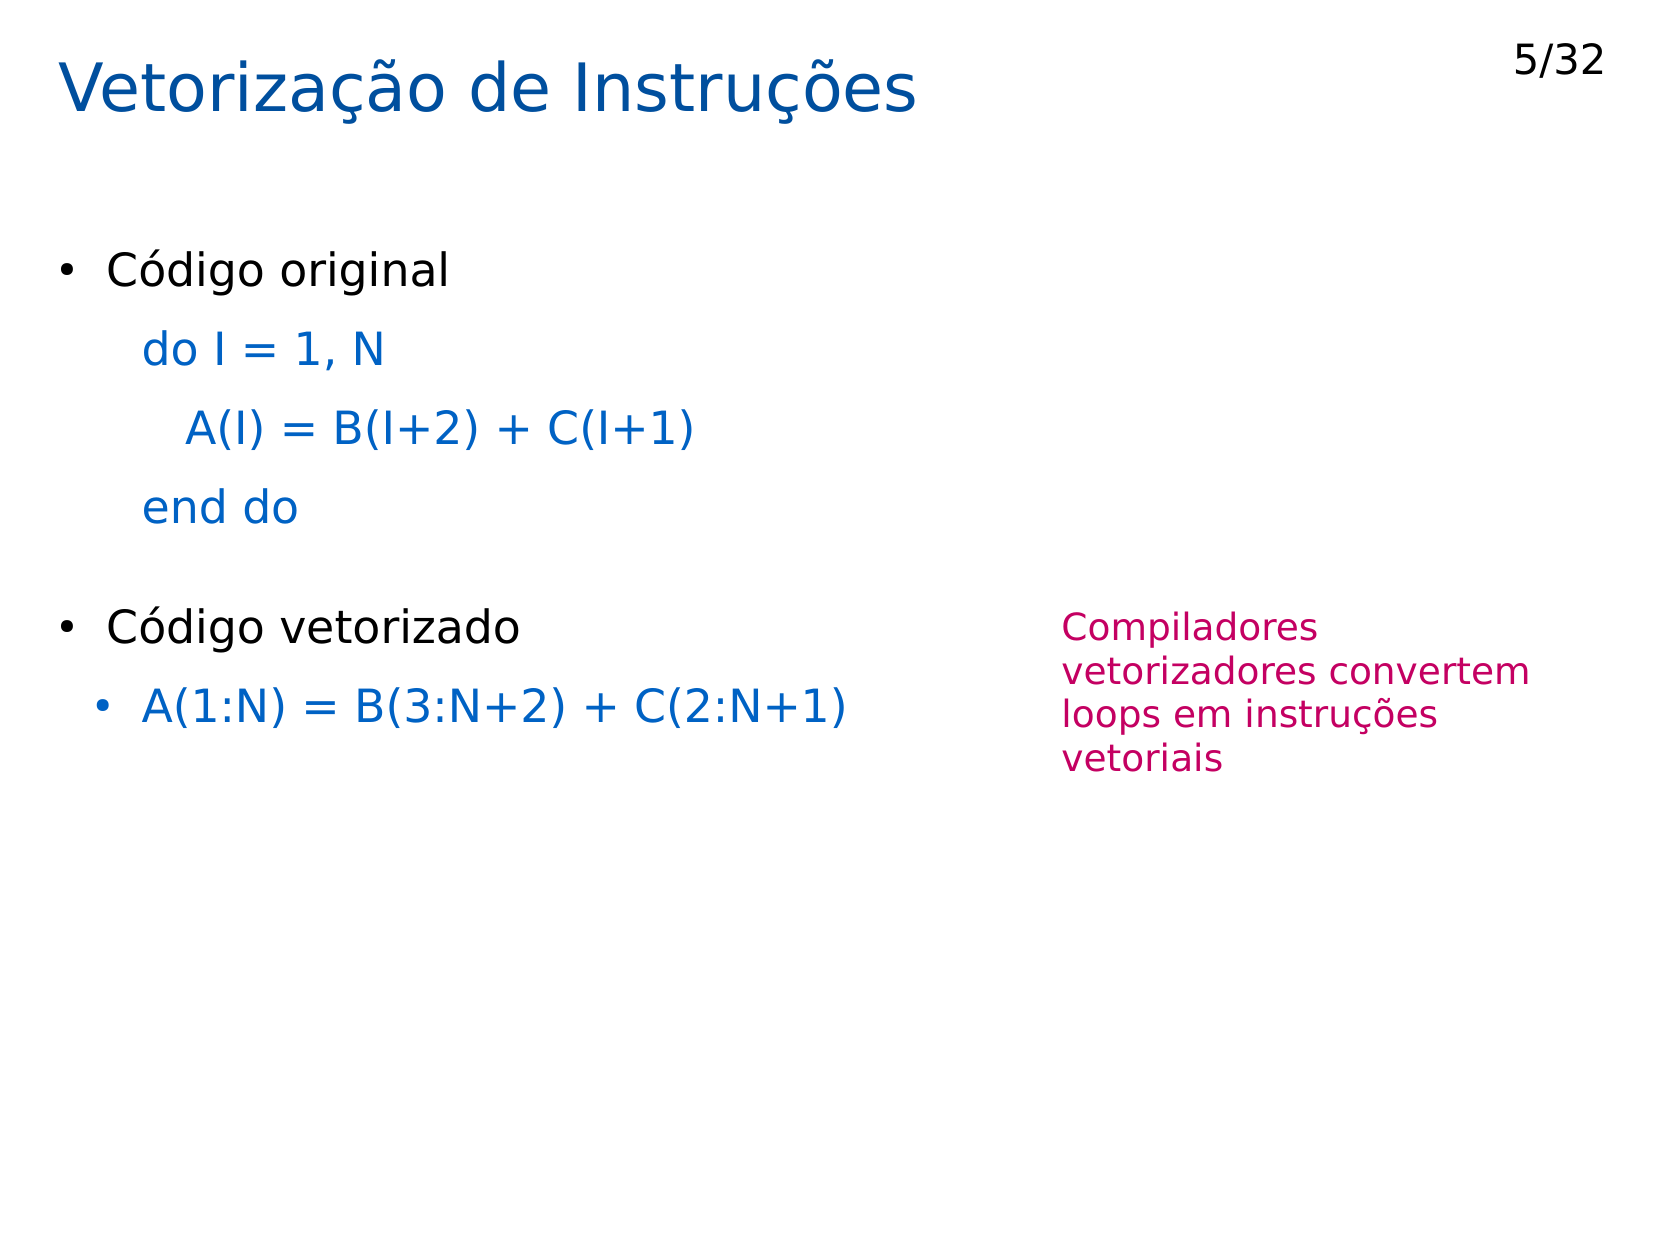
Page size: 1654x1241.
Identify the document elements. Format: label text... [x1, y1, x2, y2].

list Código original do I = 1, N A(I) = B(I+2) + C(I+1) end do Código vetorizado A(1:N) = B(3:N+2) + C(2:N+1) [59, 236, 1595, 1211]
title Vetorização de Instruções [59, 29, 1506, 148]
text_box Compiladores vetorizadores convertem loops em instruções vetoriais [1046, 598, 1555, 1000]
